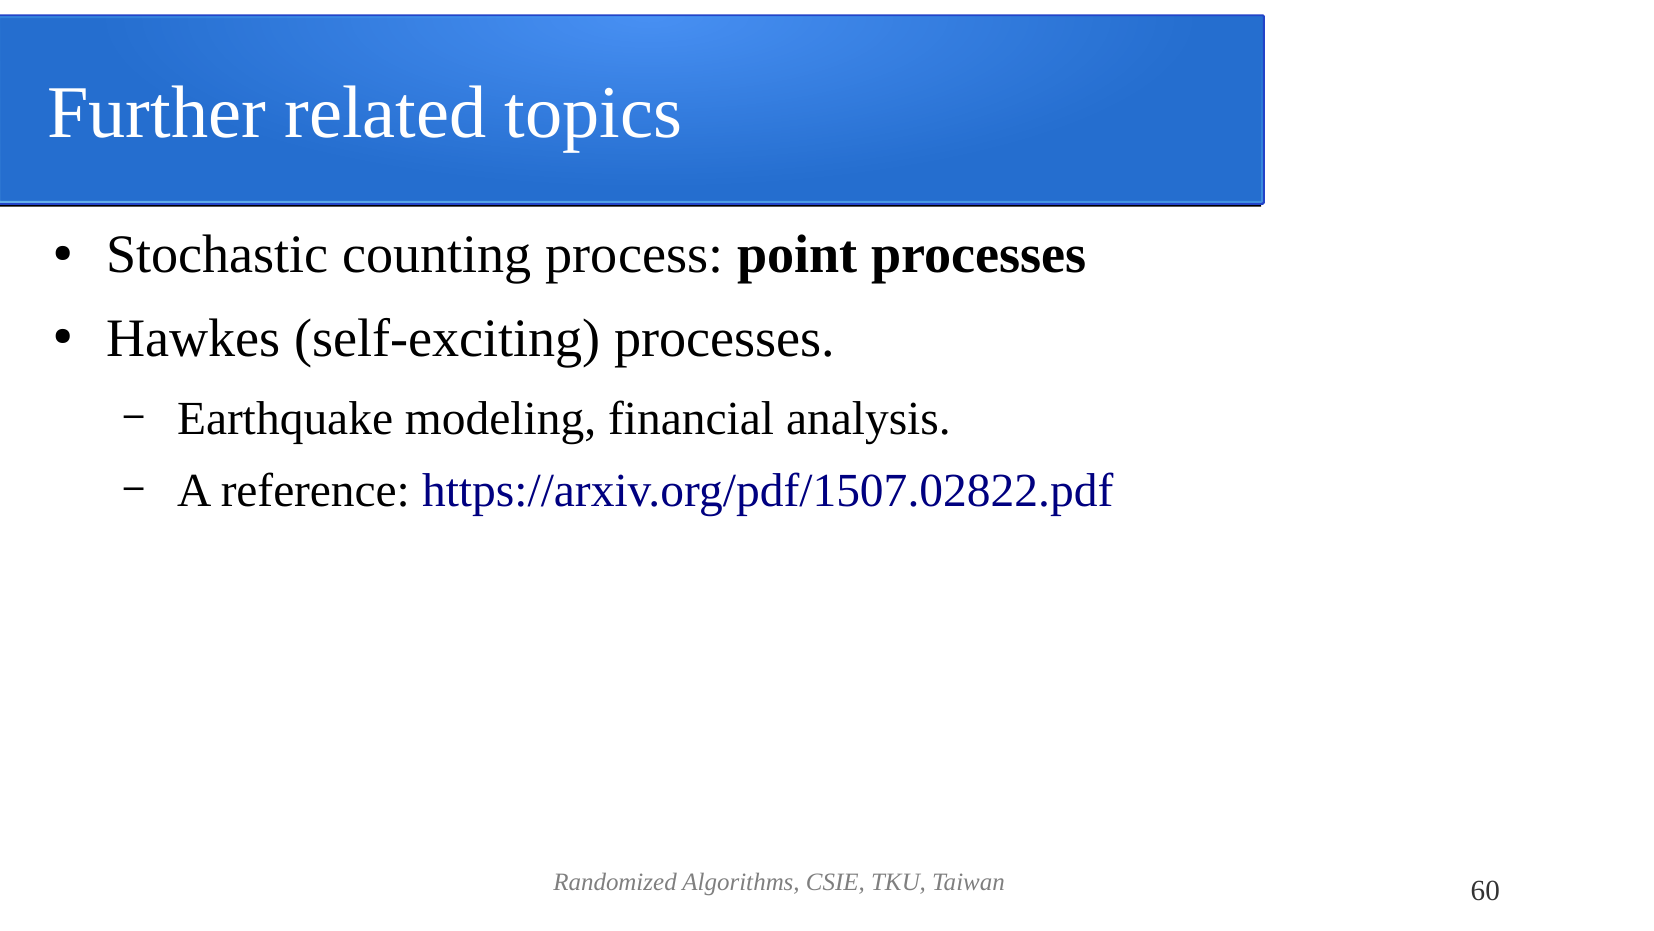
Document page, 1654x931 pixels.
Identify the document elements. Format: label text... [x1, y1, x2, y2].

list Stochastic counting process: point processes Hawkes (self-exciting) processes. Earthquake modeling, financial analysis. A reference: https://arxiv.org/pdf/1507.02822.pdf [35, 224, 1524, 764]
title Further related topics [47, 35, 1199, 189]
